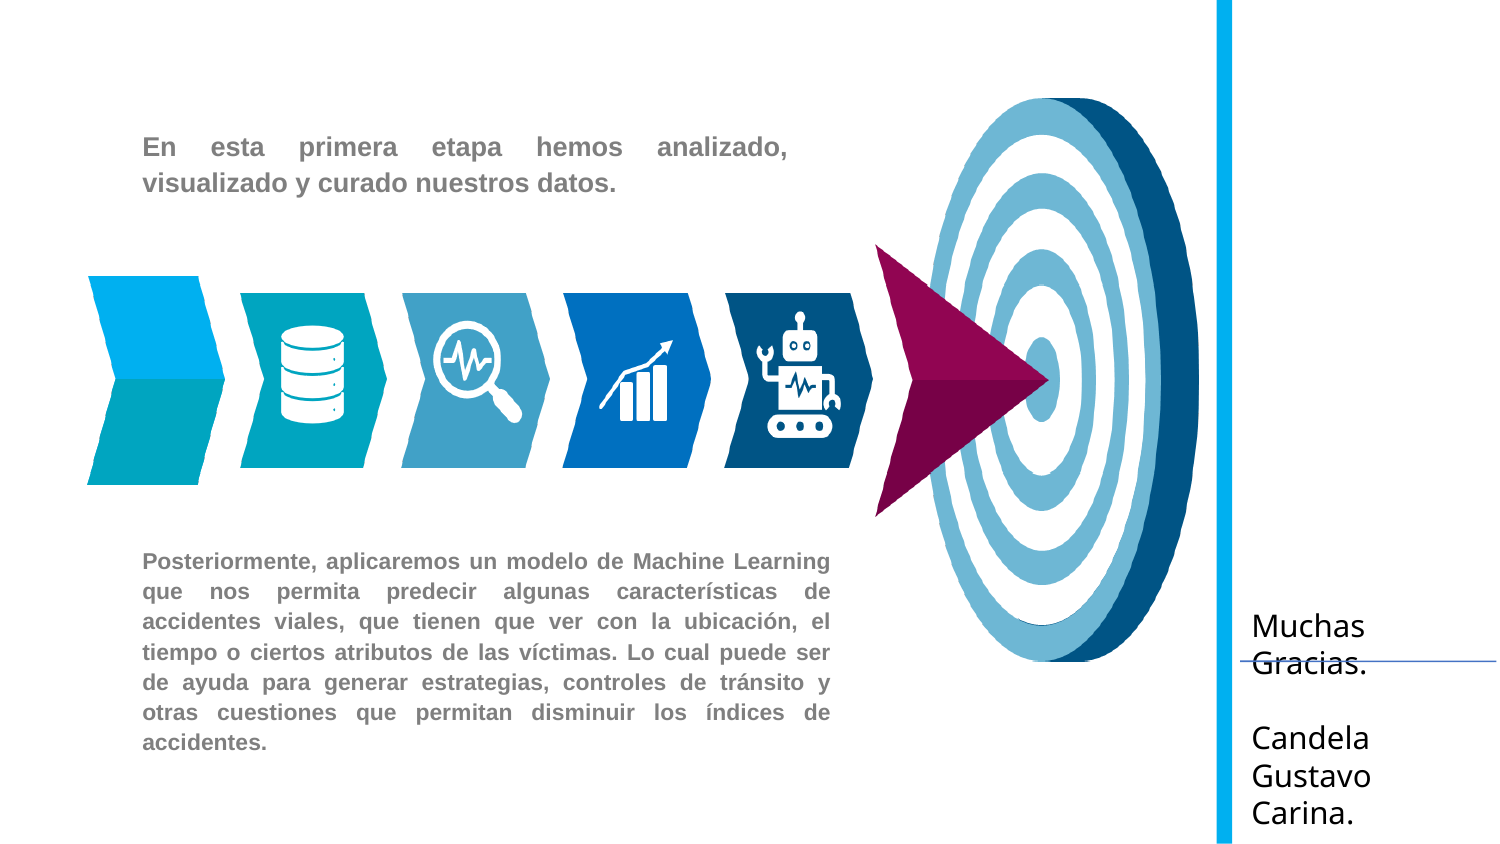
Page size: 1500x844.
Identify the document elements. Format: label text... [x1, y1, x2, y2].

text_box [1216, 0, 1233, 844]
text_box En esta primera etapa hemos analizado, visualizado y curado nuestros datos. [131, 114, 799, 209]
picture [87, 98, 1199, 662]
text_box Posteriormente, aplicaremos un modelo de Machine Learning que nos permita predecir algunas características de accidentes viales, que tienen que ver con la ubicación, el tiempo o ciertos atributos de las víctimas. Lo cual puede ser de ayuda para generar estrategias, controles de tránsito y otras cuestiones que permitan disminuir los índices de accidentes. [131, 532, 843, 767]
text_box Muchas Gracias. Candela Gustavo Carina. [1239, 600, 1494, 837]
